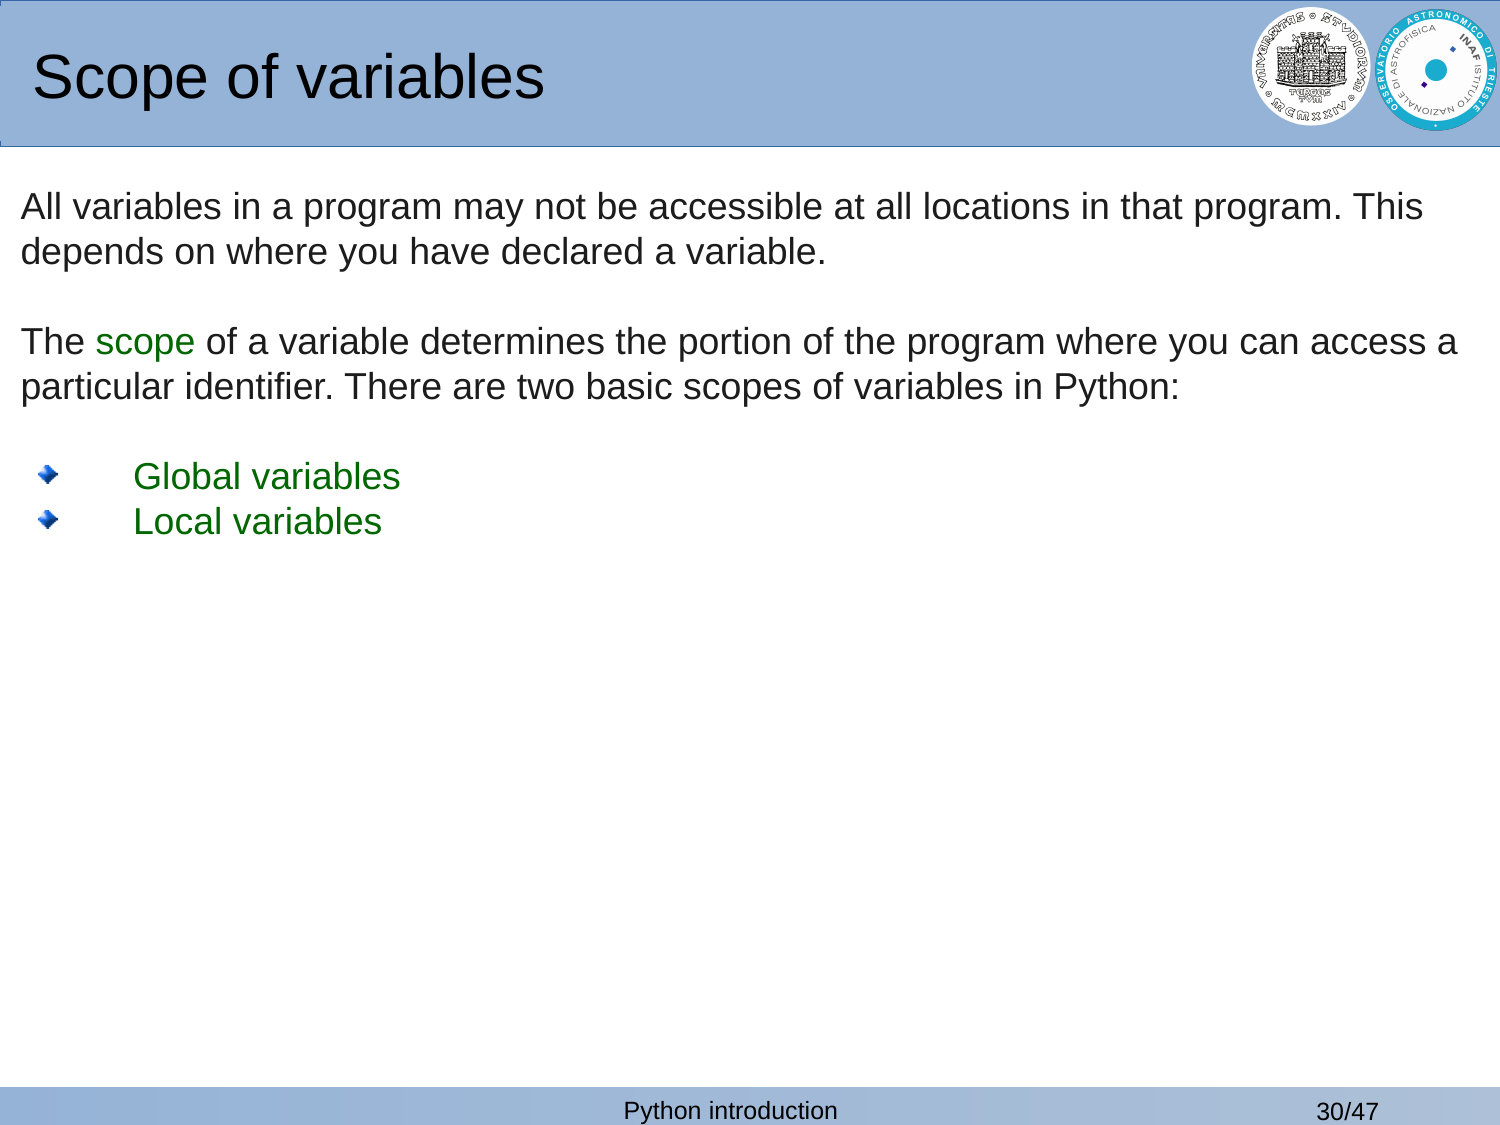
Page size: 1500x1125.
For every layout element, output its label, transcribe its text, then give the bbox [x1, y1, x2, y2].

picture [1252, 0, 1500, 156]
text_box Scope of variables [0, 5, 1243, 141]
list All variables in a program may not be accessible at all locations in that program. This depends on where you have declared a variable. The scope of a variable determines the portion of the program where you can access a particular identifier. There are two basic scopes of variables in Python: Global variables Local variables [5, 174, 1500, 1111]
